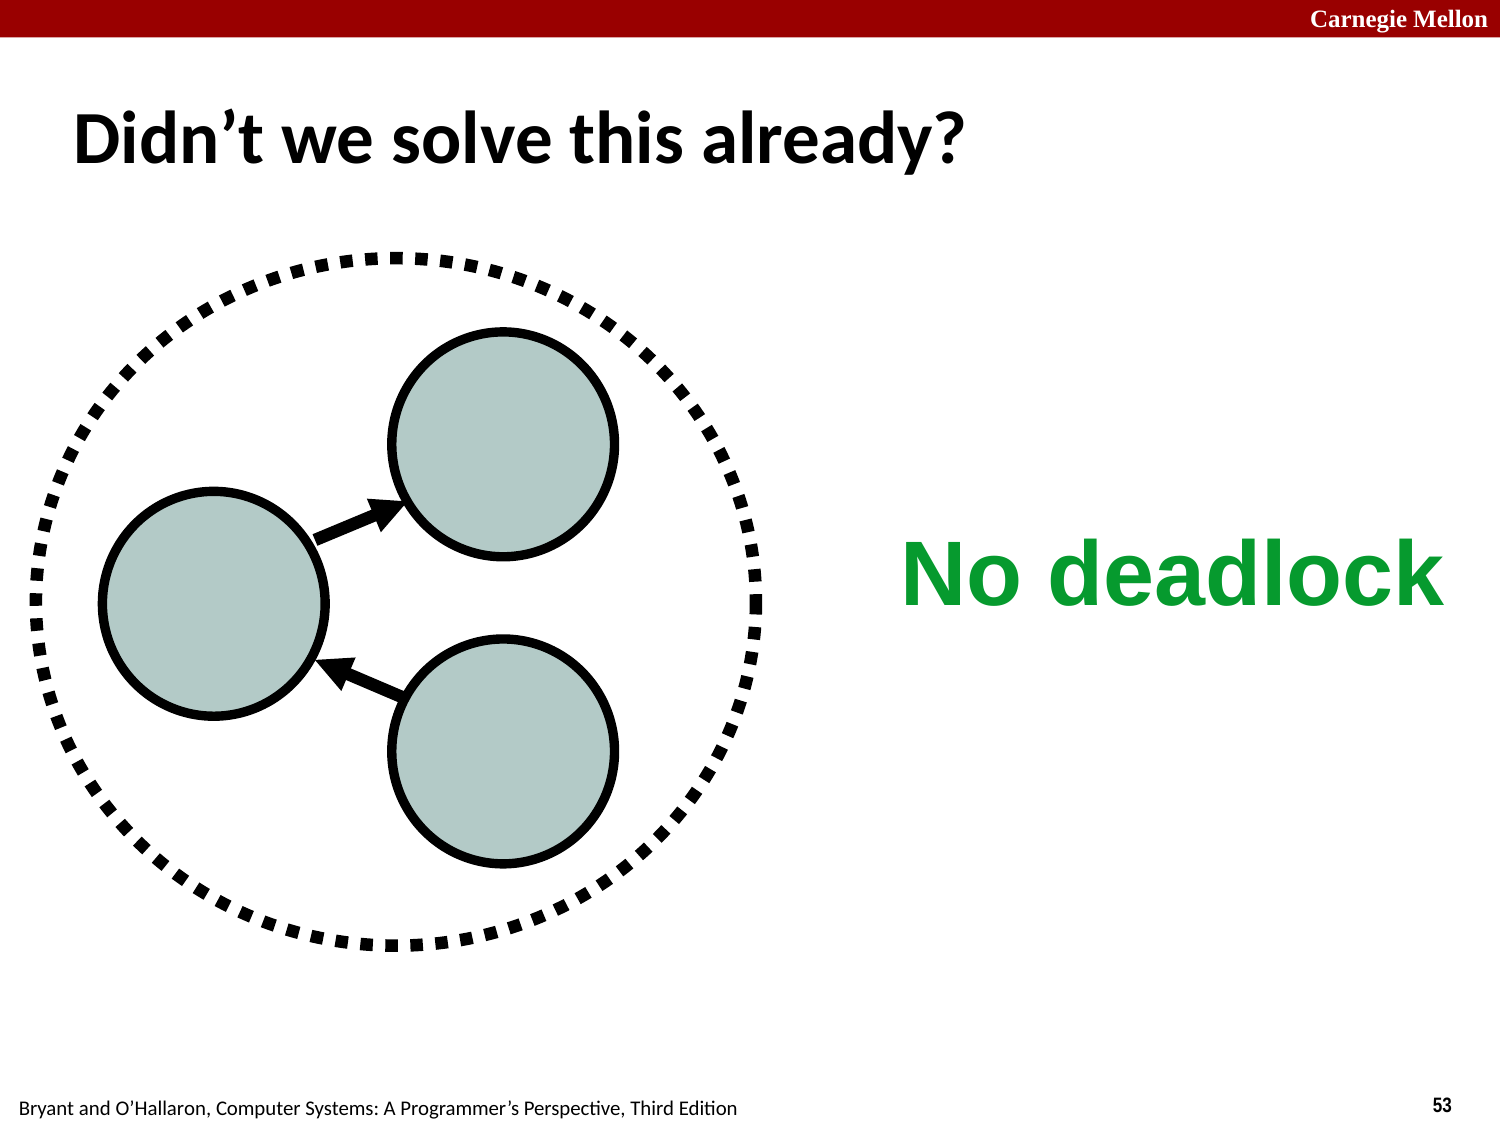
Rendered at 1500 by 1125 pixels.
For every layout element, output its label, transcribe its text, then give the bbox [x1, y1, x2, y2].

text_box [391, 638, 615, 864]
title Didn’t we solve this already? [58, 71, 1304, 197]
text_box [391, 331, 615, 557]
text_box No deadlock [885, 515, 1500, 633]
text_box [102, 491, 326, 717]
